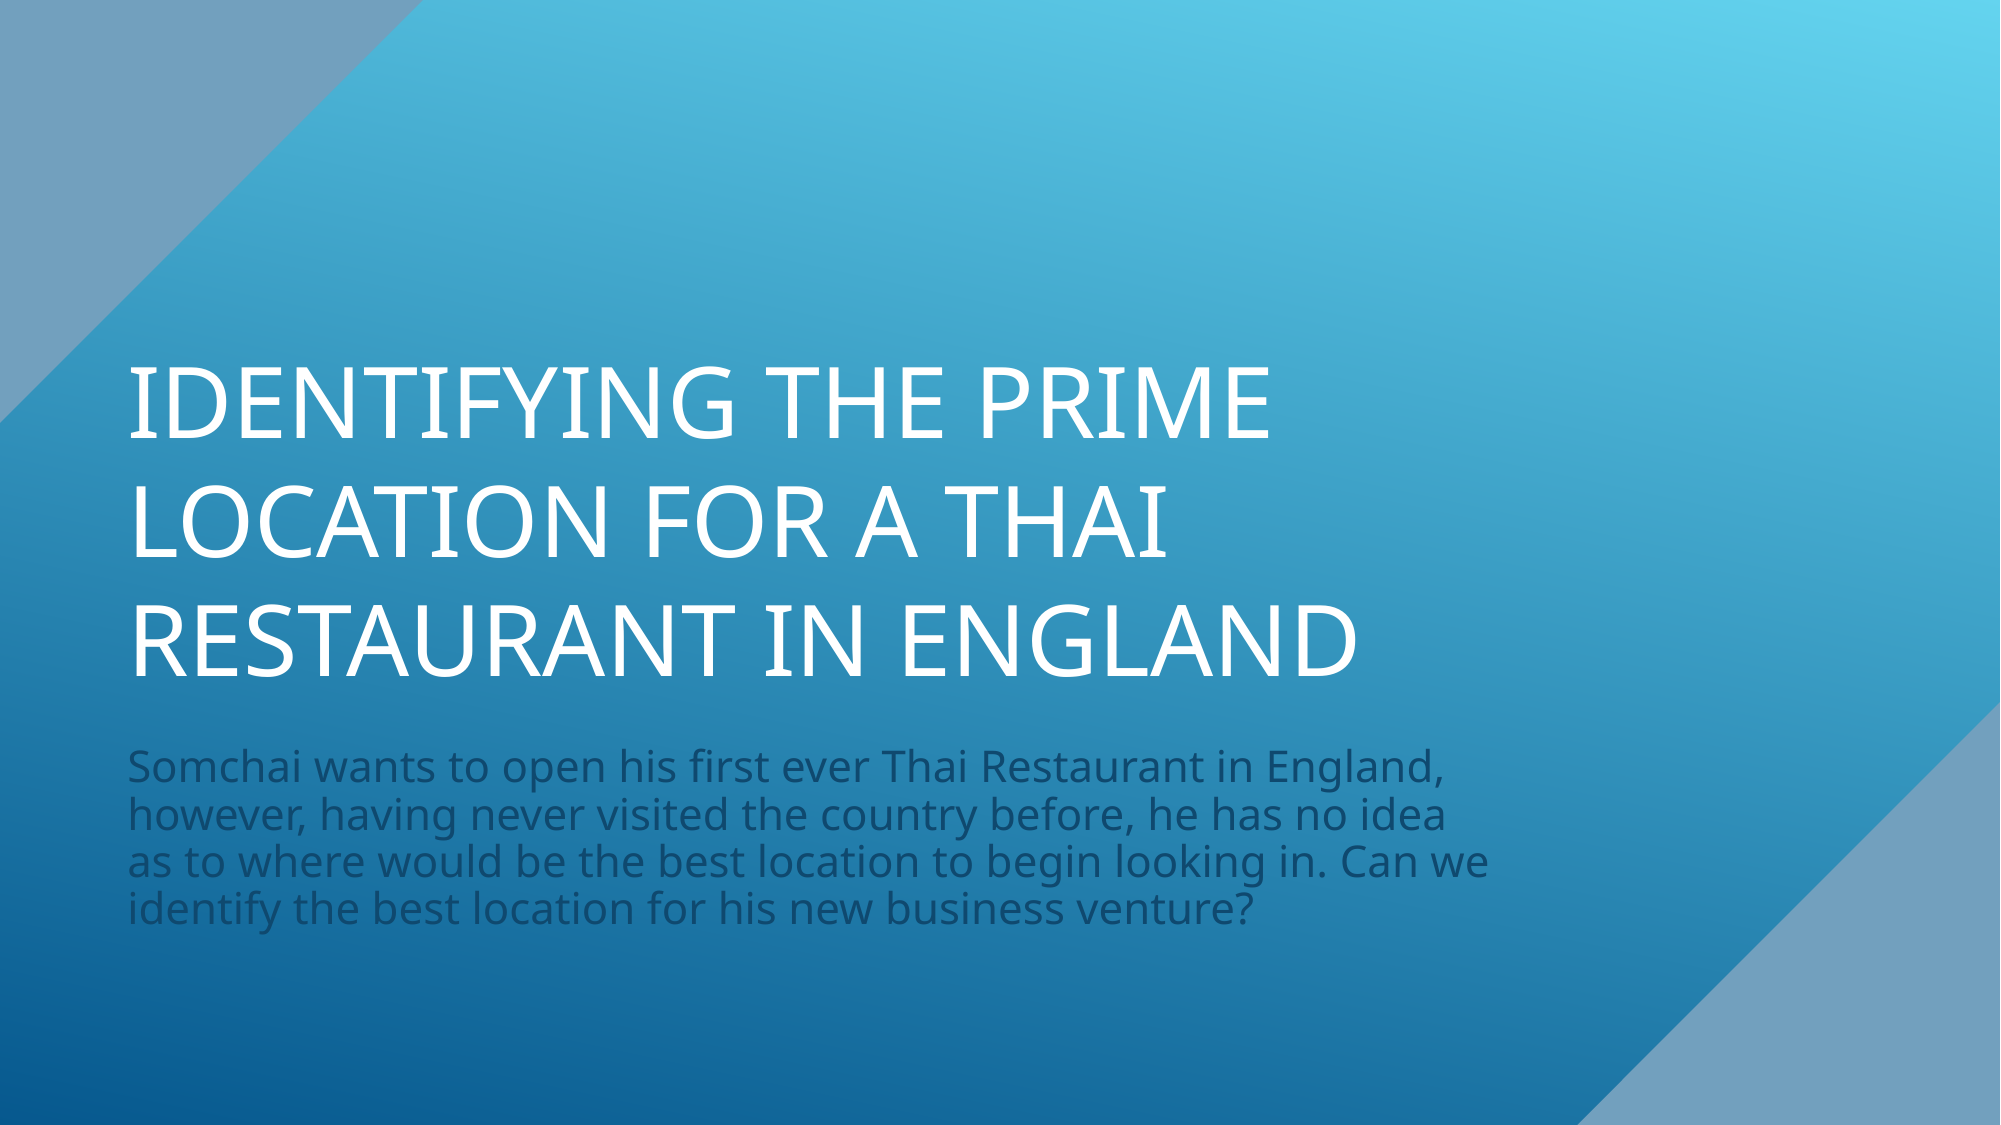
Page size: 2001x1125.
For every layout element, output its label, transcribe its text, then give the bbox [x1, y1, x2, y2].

text_box [0, 0, 2000, 1125]
list Somchai wants to open his first ever Thai Restaurant in England, however, having never visited the country before, he has no idea as to where would be the best location to begin looking in. Can we identify the best location for his new business venture? [274, 630, 1325, 950]
title Identifying the prime location for a Thai restaurant in England [274, 112, 1588, 601]
